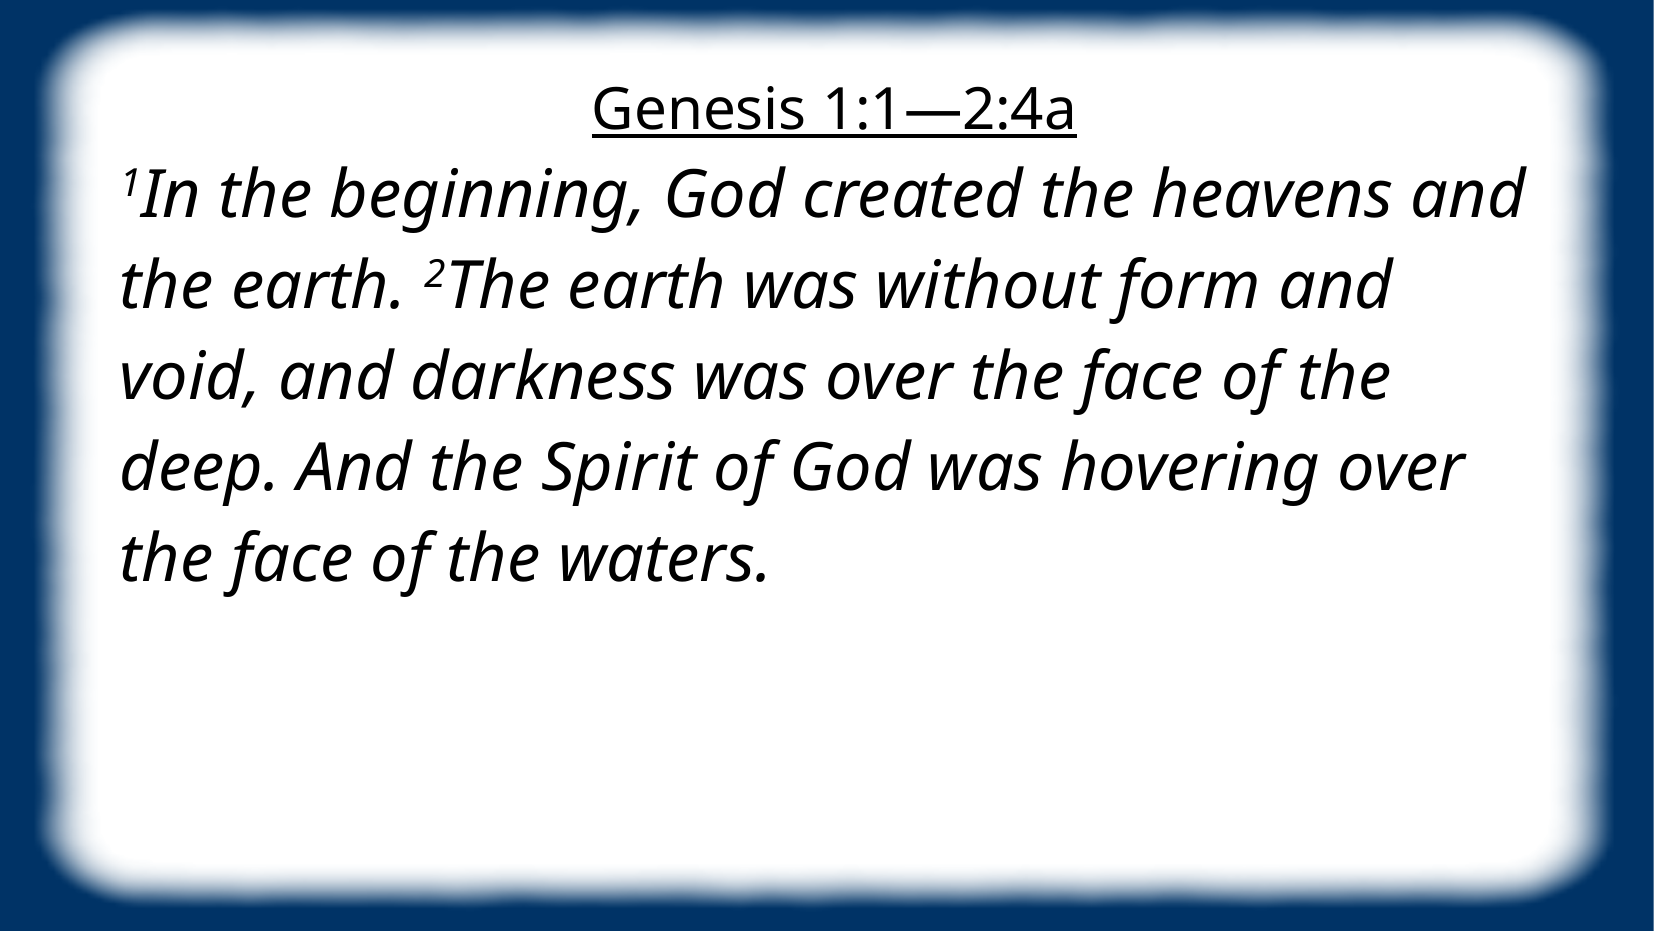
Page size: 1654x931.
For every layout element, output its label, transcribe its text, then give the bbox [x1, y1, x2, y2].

picture [0, 0, 1654, 931]
text_box Genesis 1:1—2:4a 1In the beginning, God created the heavens and the earth. 2The earth was without form and void, and darkness was over the face of the deep. And the Spirit of God was hovering over the face of the waters. [105, 60, 1546, 596]
